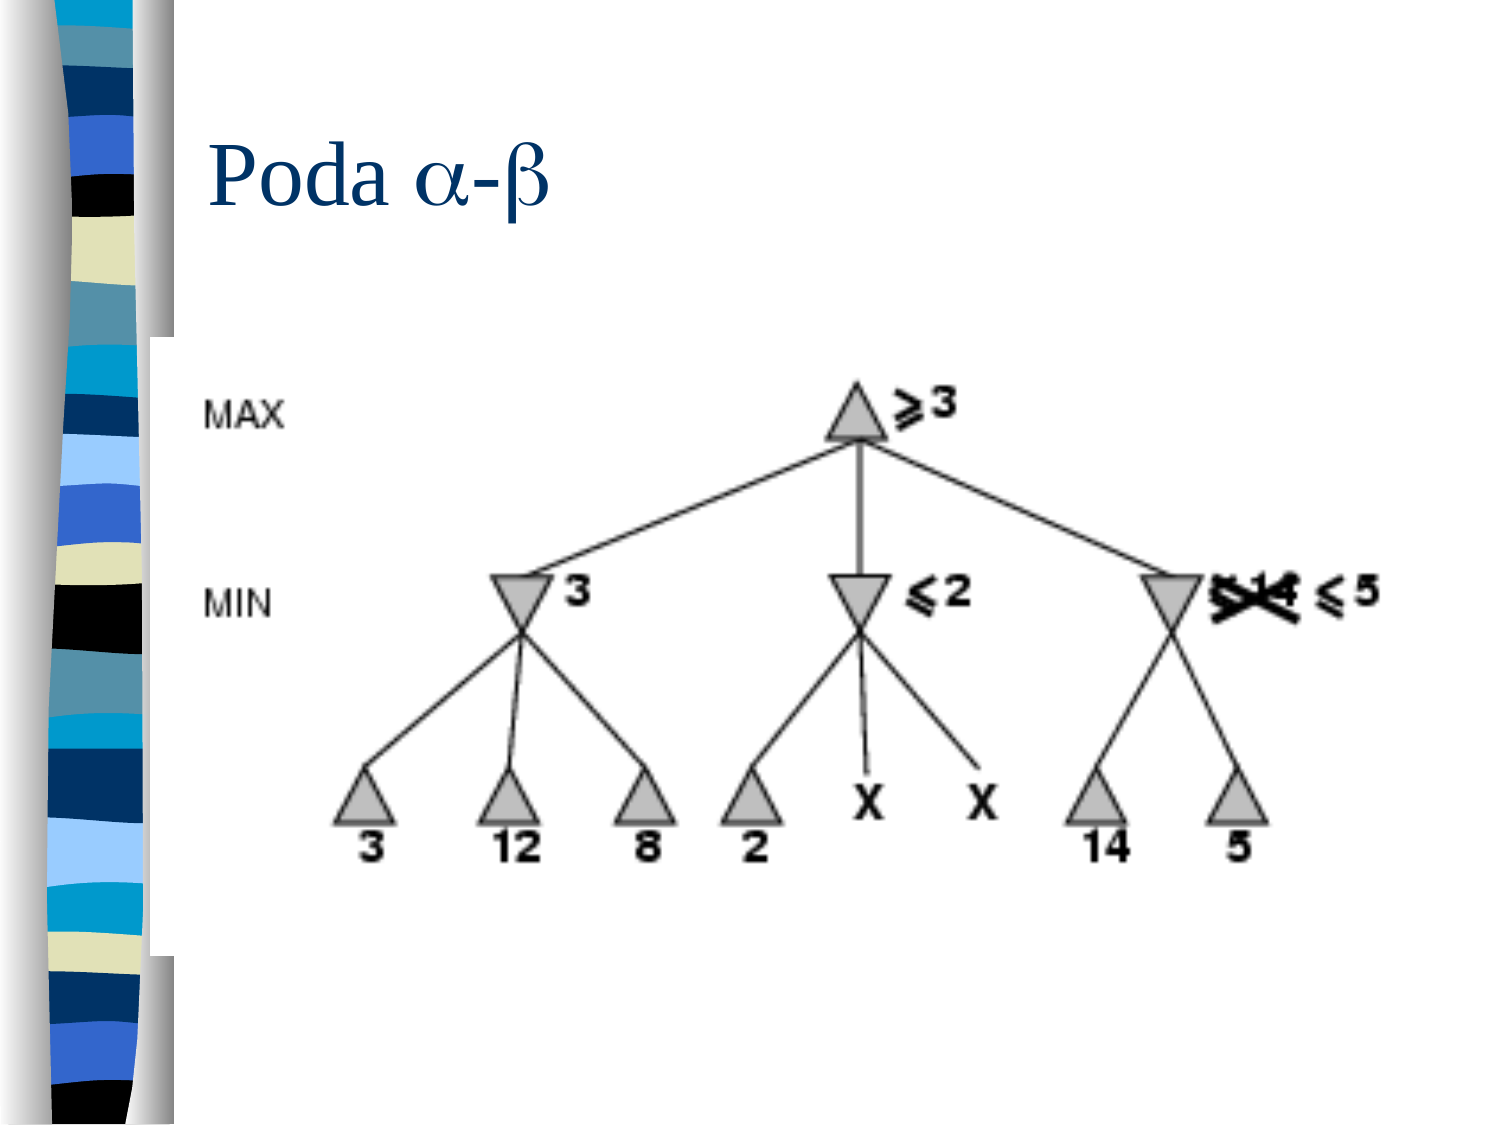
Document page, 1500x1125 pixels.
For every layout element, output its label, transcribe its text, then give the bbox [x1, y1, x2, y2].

title Poda - [192, 74, 1468, 263]
picture [150, 337, 1500, 956]
